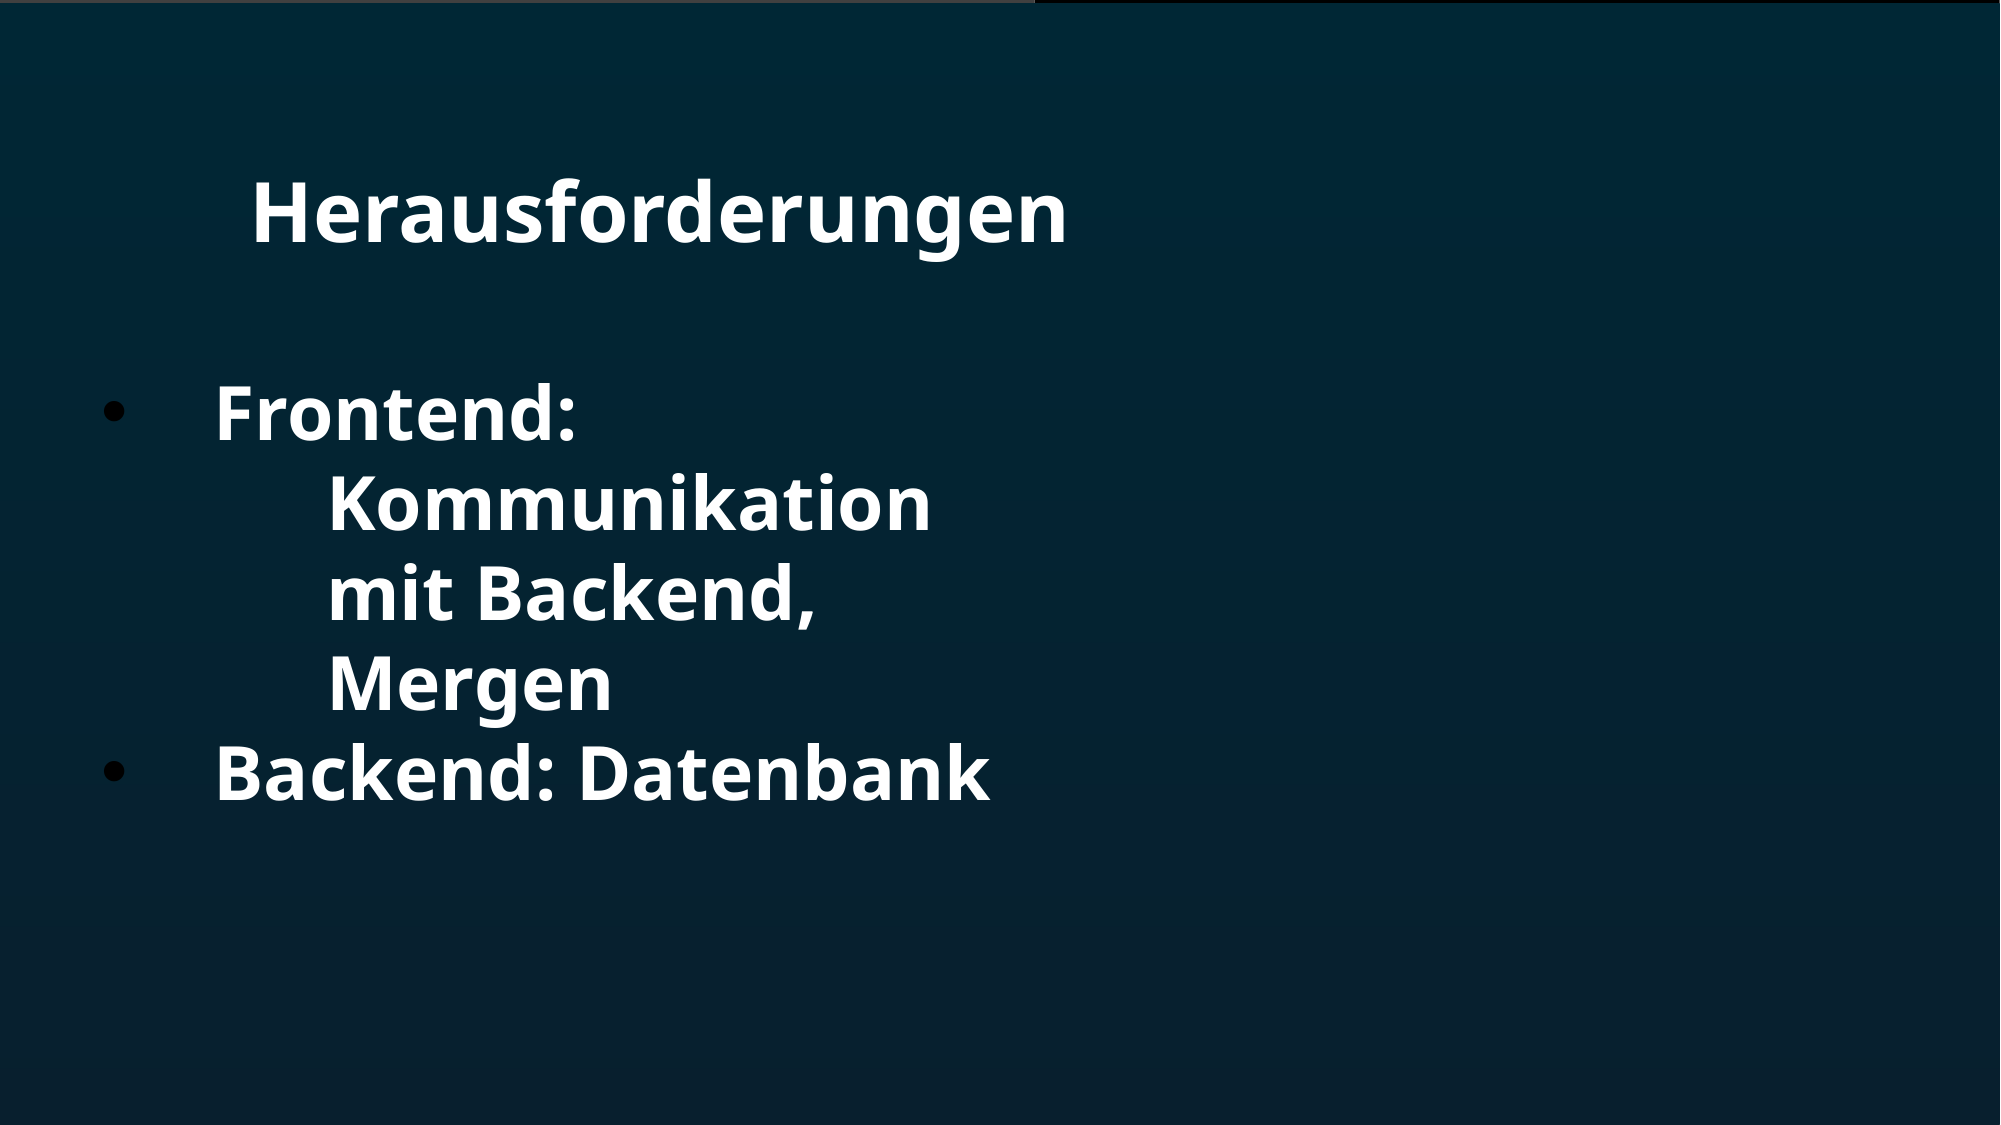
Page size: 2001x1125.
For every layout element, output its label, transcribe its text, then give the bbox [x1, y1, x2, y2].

text_box [0, 0, 2000, 1125]
text_box Herausforderungen [235, 149, 1839, 269]
text_box Frontend: Kommunikation mit Backend, Mergen Backend: Datenbank [86, 273, 1074, 909]
